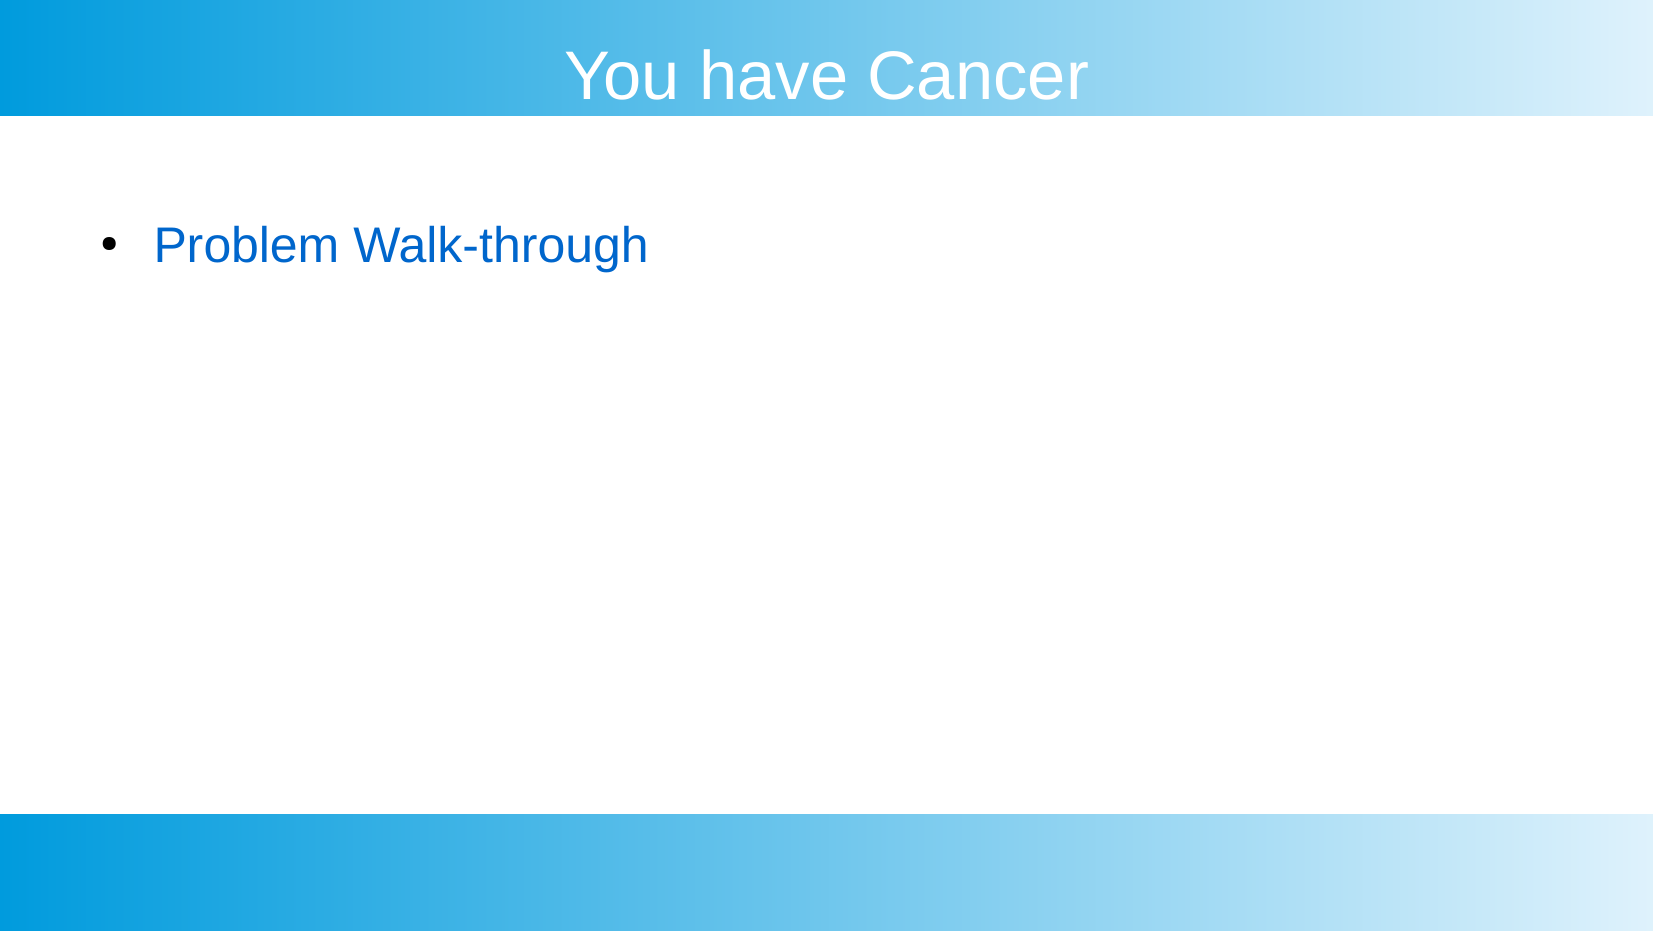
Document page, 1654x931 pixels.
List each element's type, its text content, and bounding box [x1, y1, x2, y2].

list Problem Walk-through [82, 217, 1571, 758]
title You have Cancer [82, 37, 1571, 116]
